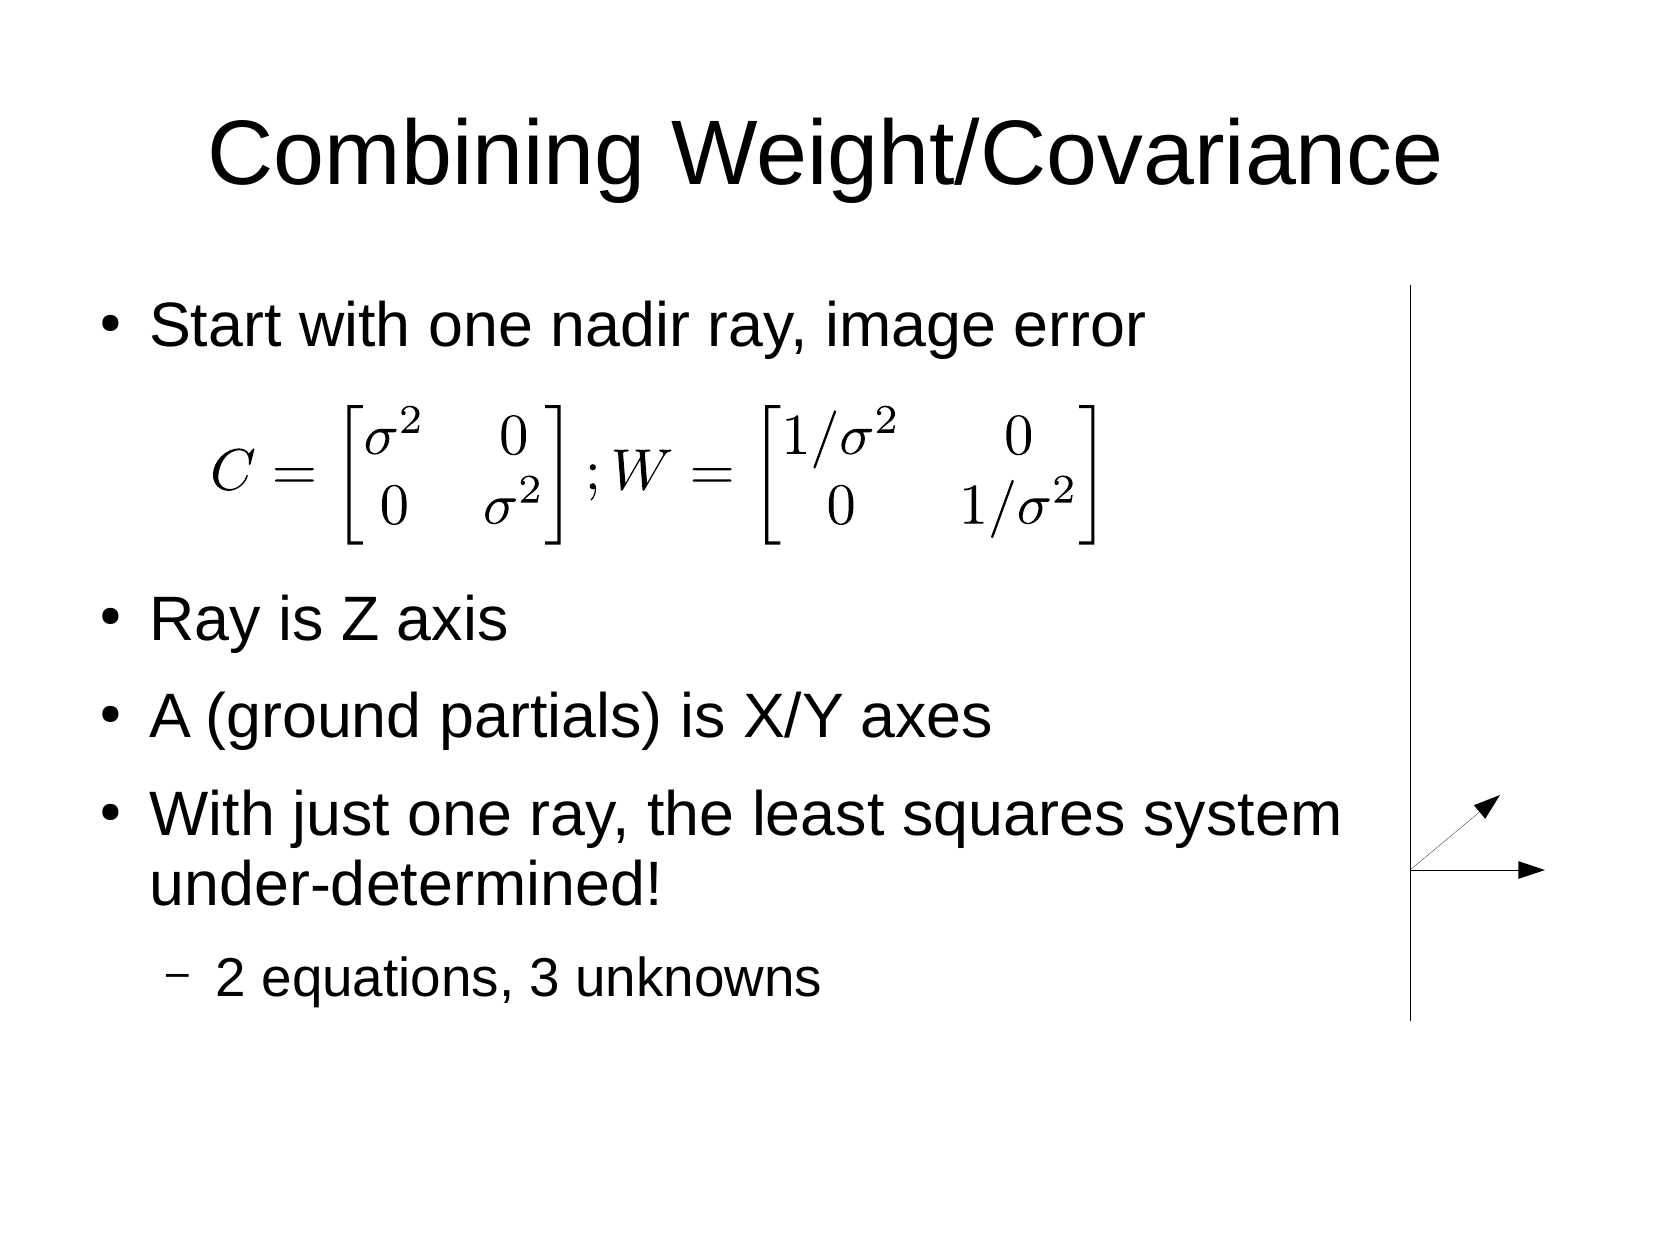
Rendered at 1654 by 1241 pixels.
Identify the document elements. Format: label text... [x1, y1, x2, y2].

list Start with one nadir ray, image error Ray is Z axis A (ground partials) is X/Y axes With just one ray, the least squares system under-determined! 2 equations, 3 unknowns [82, 290, 1351, 1010]
text_box [210, 405, 1110, 545]
title Combining Weight/Covariance [82, 49, 1571, 257]
